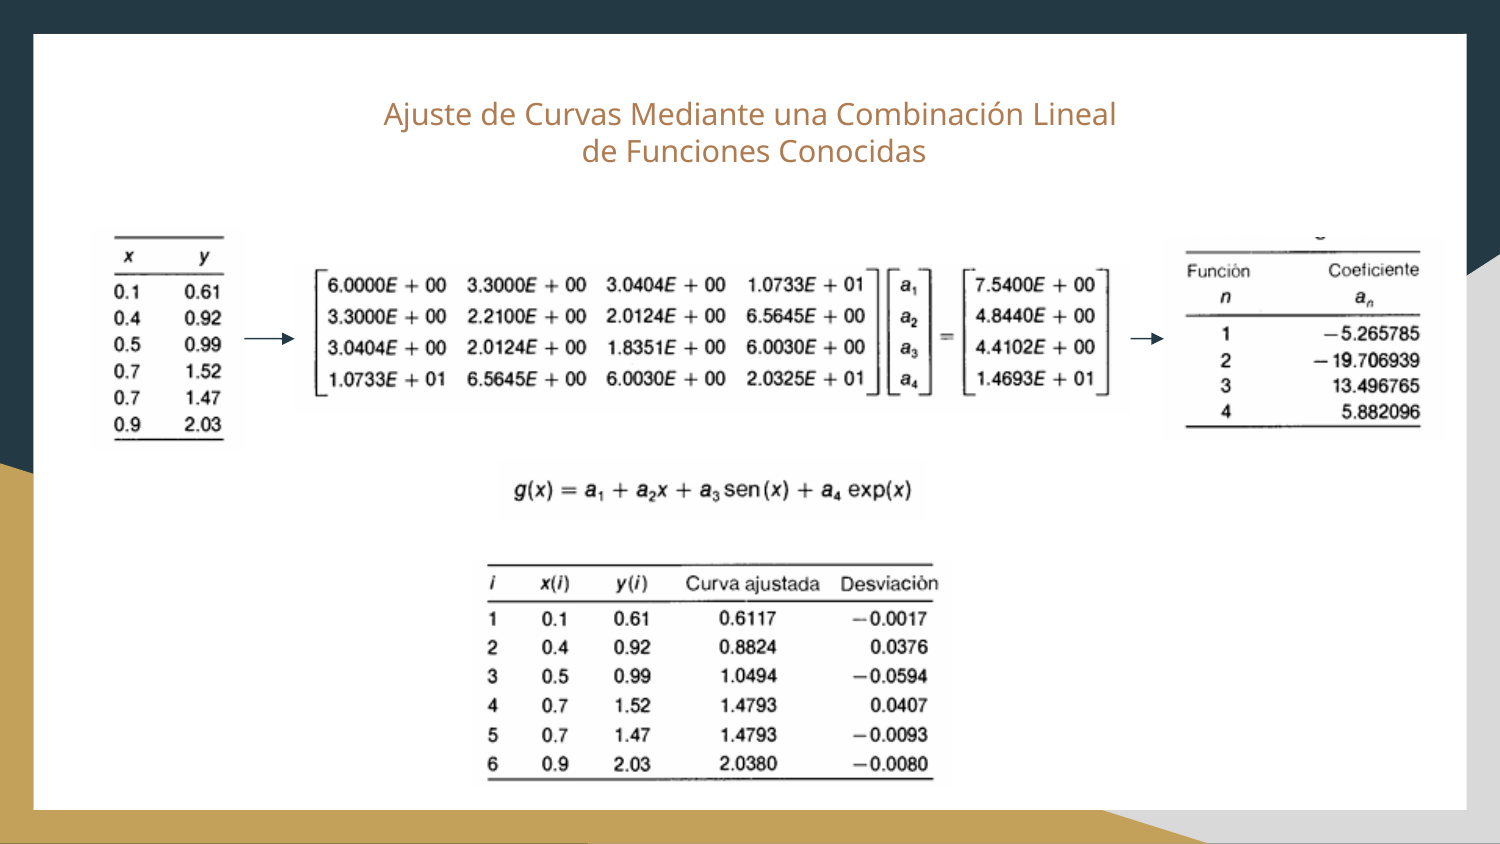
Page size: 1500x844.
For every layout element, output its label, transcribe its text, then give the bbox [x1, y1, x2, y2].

picture [91, 227, 245, 450]
picture [1163, 237, 1444, 440]
picture [472, 560, 953, 786]
picture [499, 460, 926, 520]
picture [294, 264, 1131, 414]
title Ajuste de Curvas Mediante una Combinación Lineal de Funciones Conocidas [31, 80, 1469, 184]
